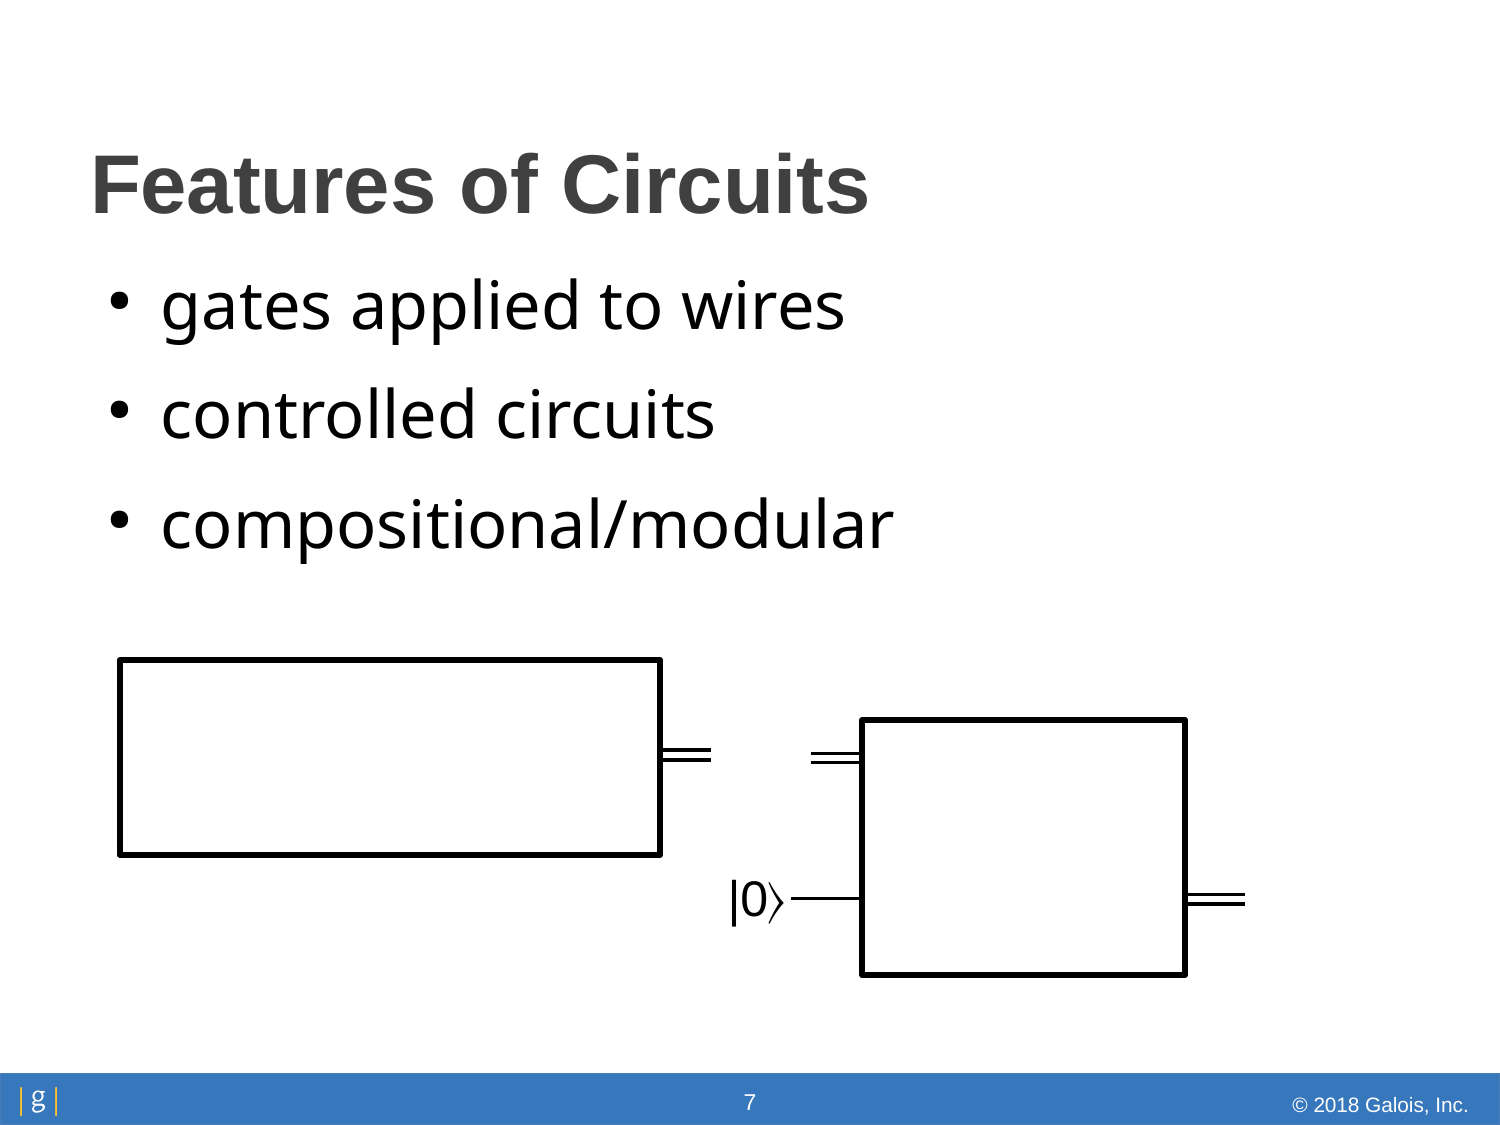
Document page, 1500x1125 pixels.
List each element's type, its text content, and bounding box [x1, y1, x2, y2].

text_box |0〉 [737, 872, 790, 926]
text_box [120, 660, 661, 856]
title Features of Circuits [75, 120, 1425, 240]
picture [20, 1087, 57, 1116]
text_box [862, 720, 1186, 976]
list gates applied to wires controlled circuits compositional/modular [75, 254, 1425, 930]
